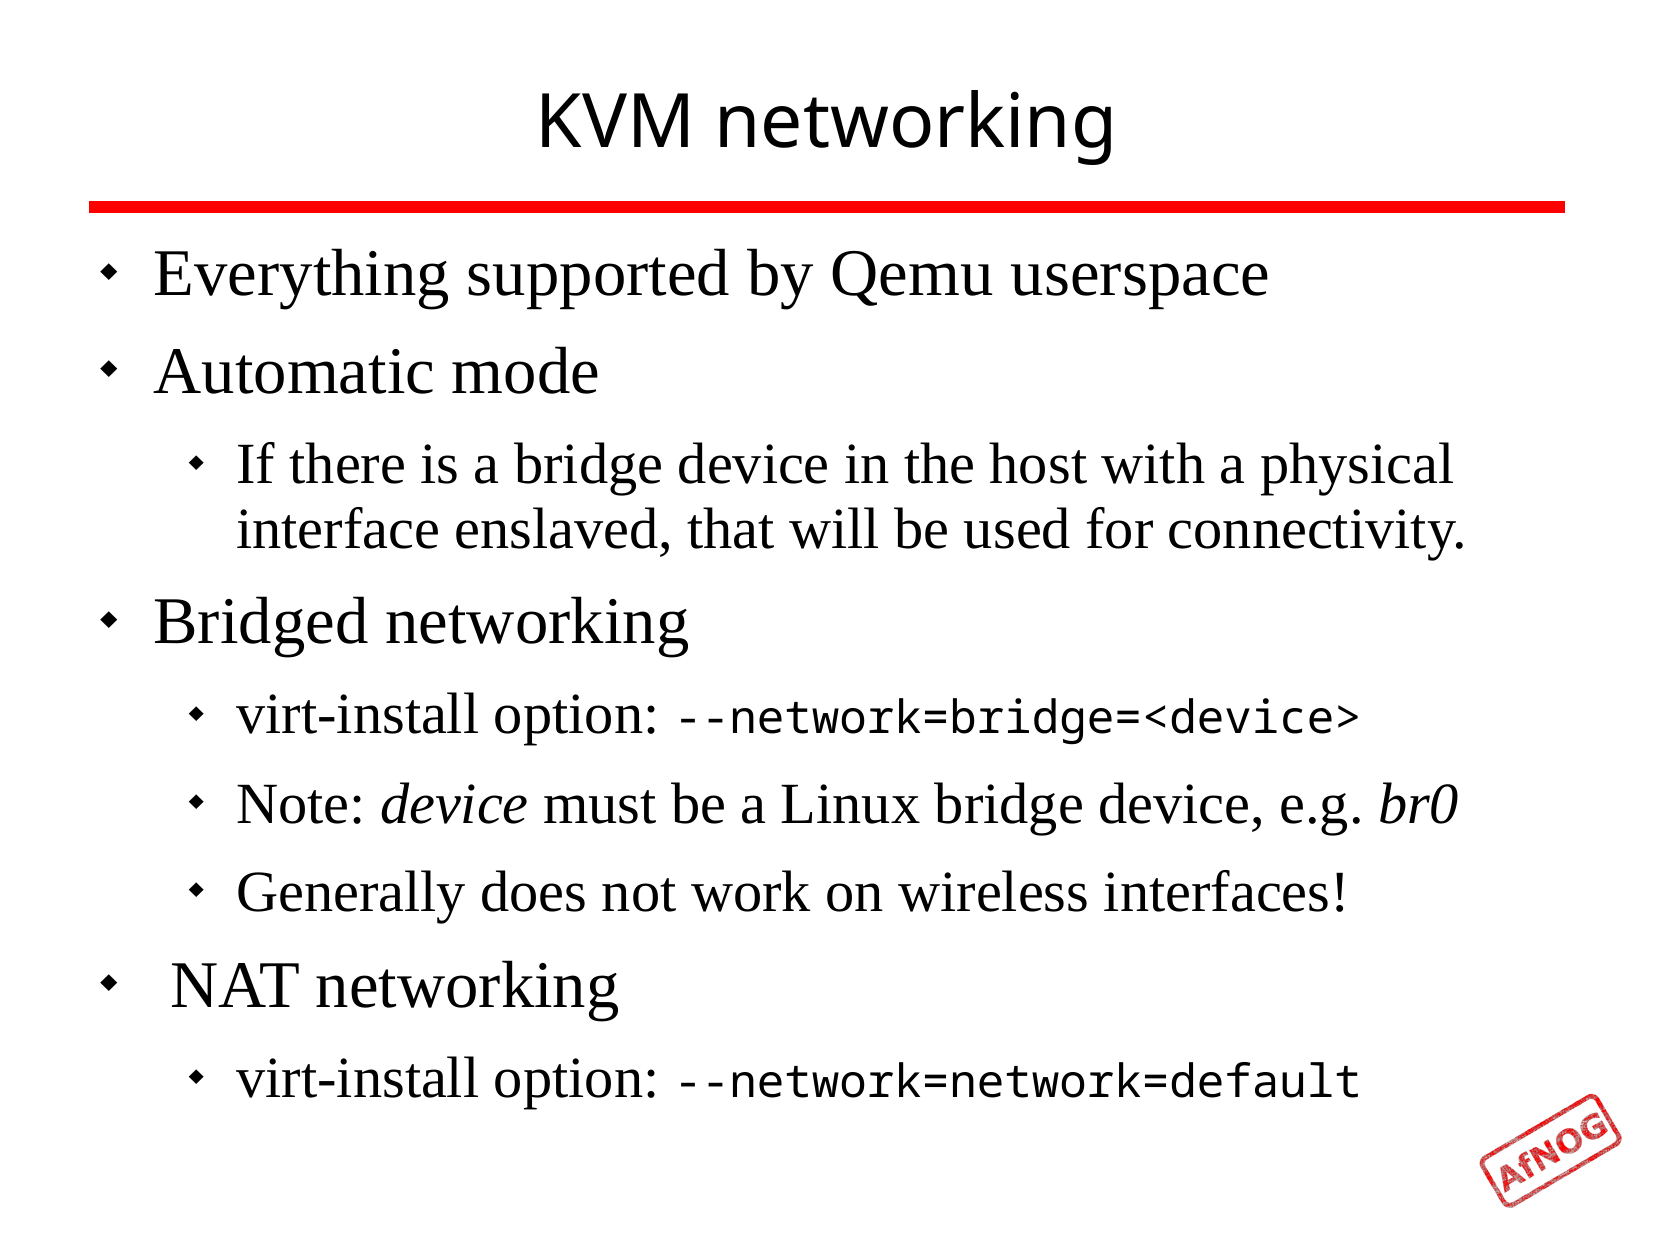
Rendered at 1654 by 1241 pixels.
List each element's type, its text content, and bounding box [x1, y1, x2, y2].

list Everything supported by Qemu userspace Automatic mode If there is a bridge device in the host with a physical interface enslaved, that will be used for connectivity. Bridged networking virt-install option: --network=bridge=<device> Note: device must be a Linux bridge device, e.g. br0 Generally does not work on wireless interfaces! NAT networking virt-install option: --network=network=default [82, 236, 1571, 1109]
title KVM networking [82, 29, 1571, 207]
picture [1476, 1090, 1625, 1211]
